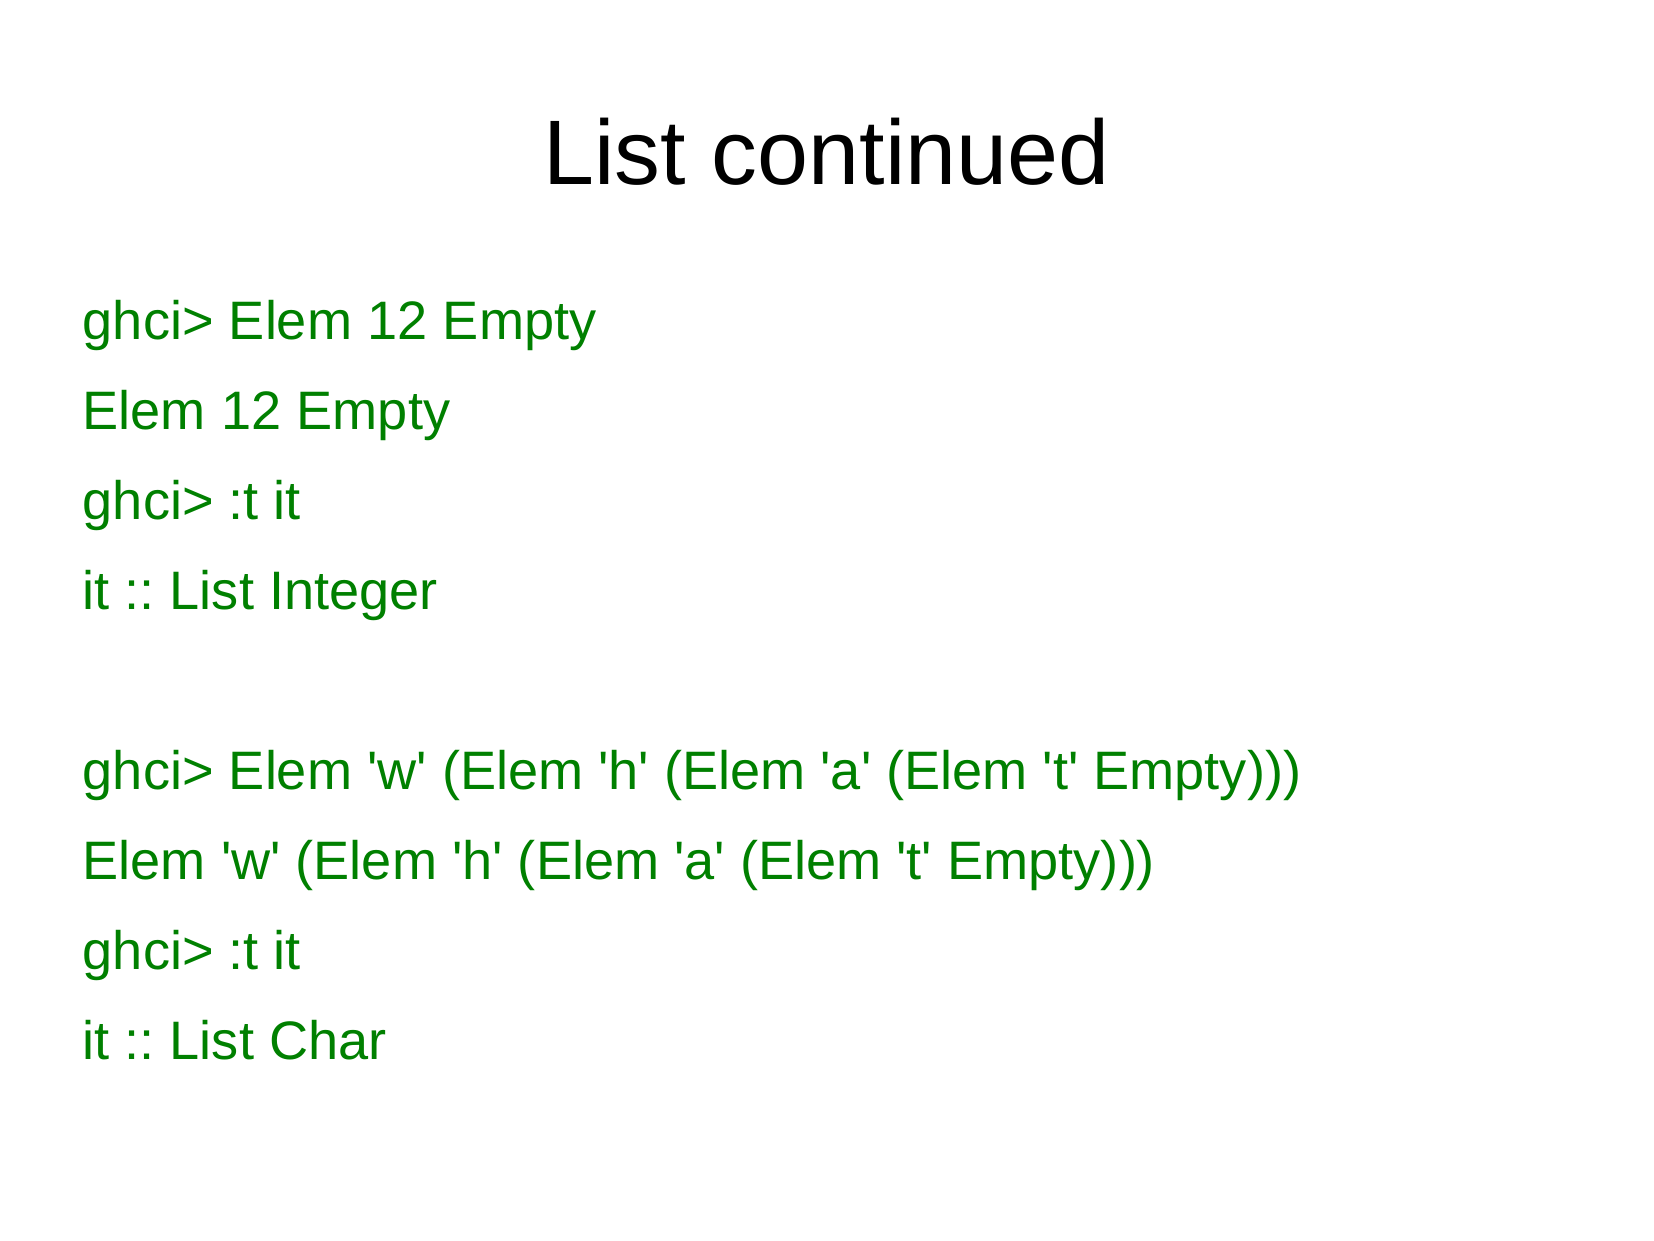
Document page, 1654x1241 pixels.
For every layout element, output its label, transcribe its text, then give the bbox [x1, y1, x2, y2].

list ghci> Elem 12 Empty Elem 12 Empty ghci> :t it it :: List Integer ghci> Elem 'w' (Elem 'h' (Elem 'a' (Elem 't' Empty))) Elem 'w' (Elem 'h' (Elem 'a' (Elem 't' Empty))) ghci> :t it it :: List Char [82, 290, 1654, 1162]
title List continued [82, 56, 1571, 250]
